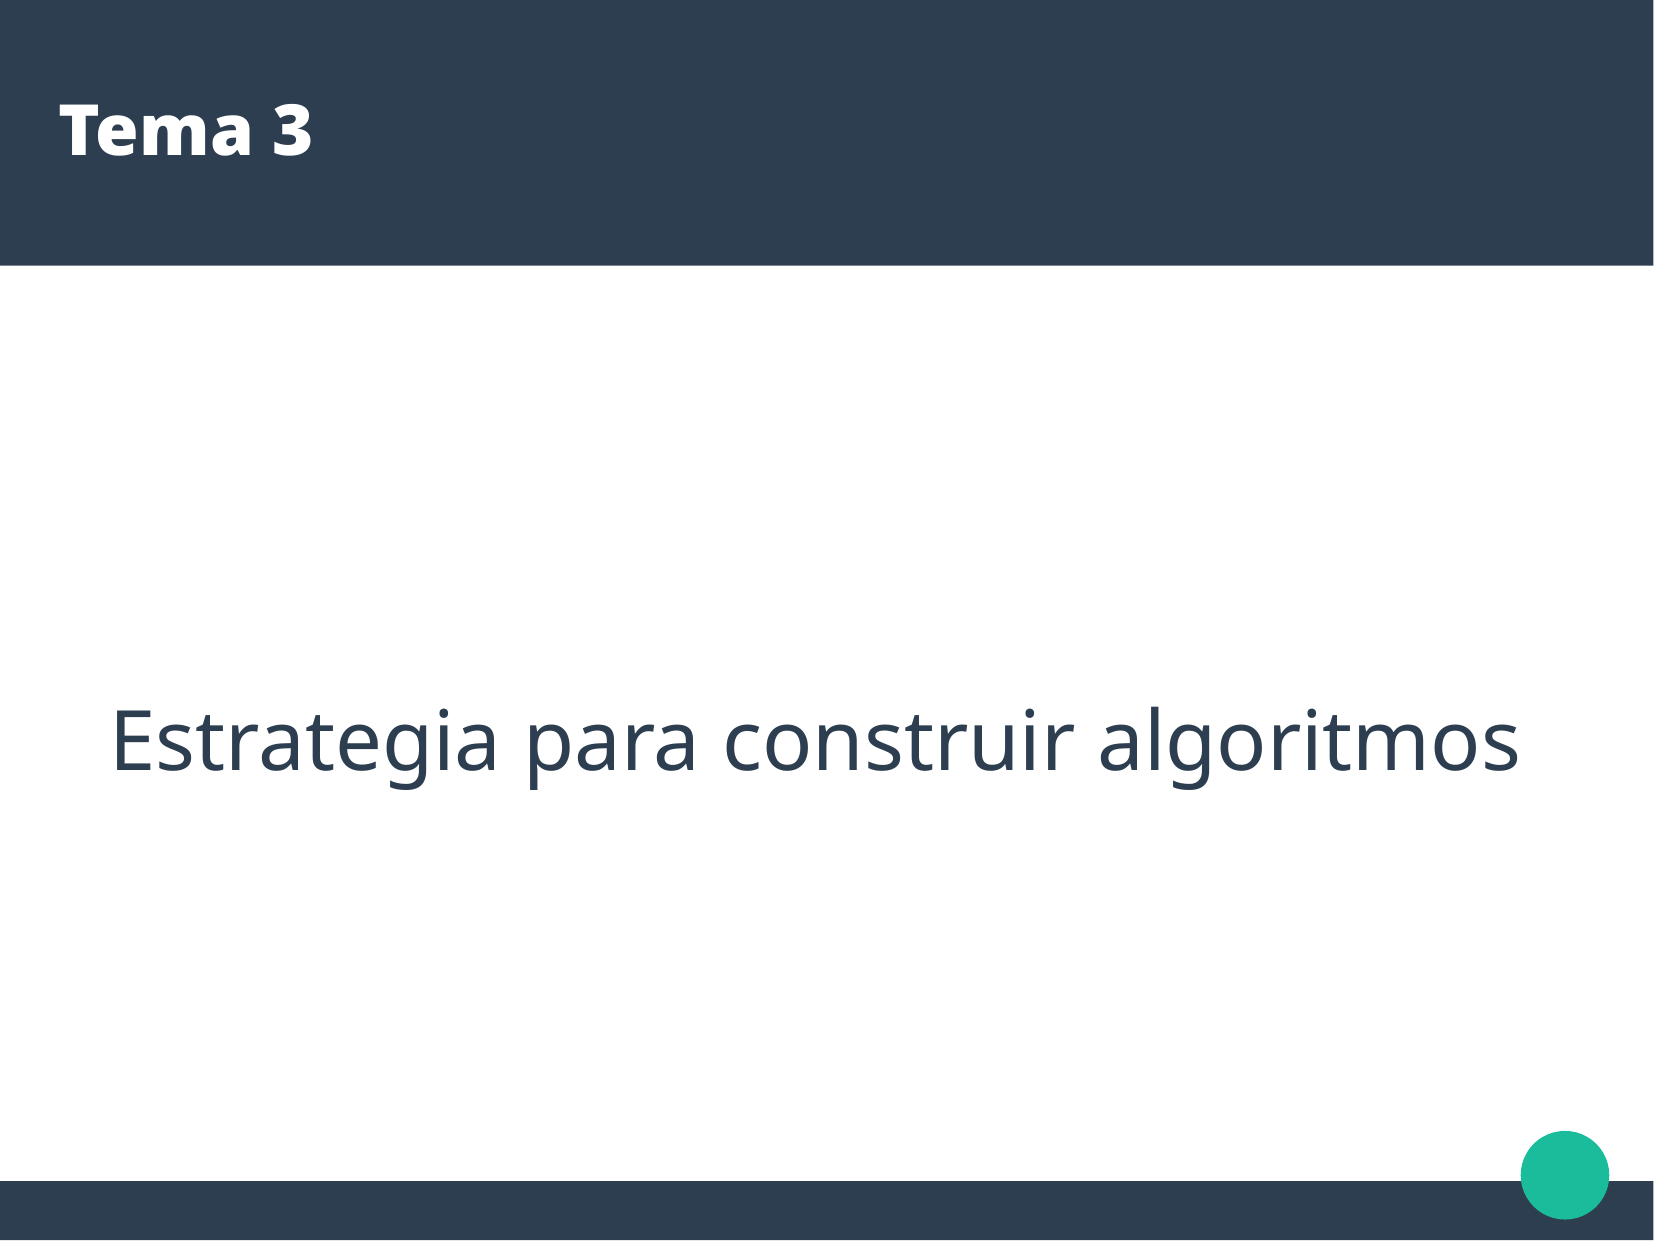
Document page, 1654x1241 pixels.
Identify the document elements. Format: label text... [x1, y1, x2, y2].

title Tema 3 [59, 56, 1595, 200]
subtitle Estrategia para construir algoritmos [59, 324, 1595, 1152]
